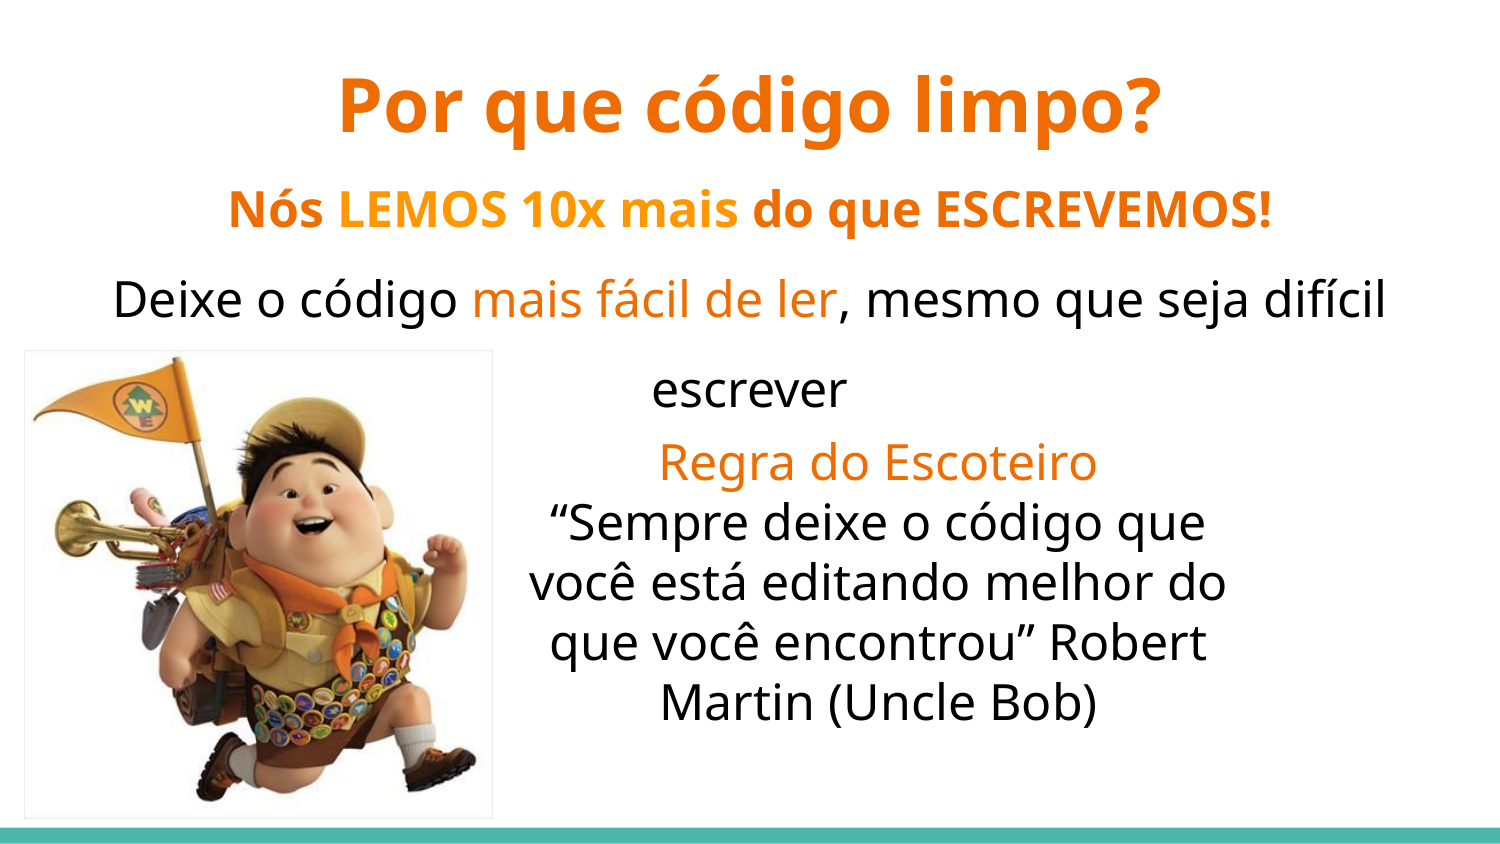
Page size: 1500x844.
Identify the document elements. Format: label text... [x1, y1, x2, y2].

title Por que código limpo? Nós LEMOS 10x mais do que ESCREVEMOS! Deixe o código mais fácil de ler, mesmo que seja difícil escrever [51, 0, 1449, 330]
text_box Regra do Escoteiro “Sempre deixe o código que você está editando melhor do que você encontrou” Robert Martin (Uncle Bob) [495, 355, 1263, 824]
picture [24, 350, 493, 819]
